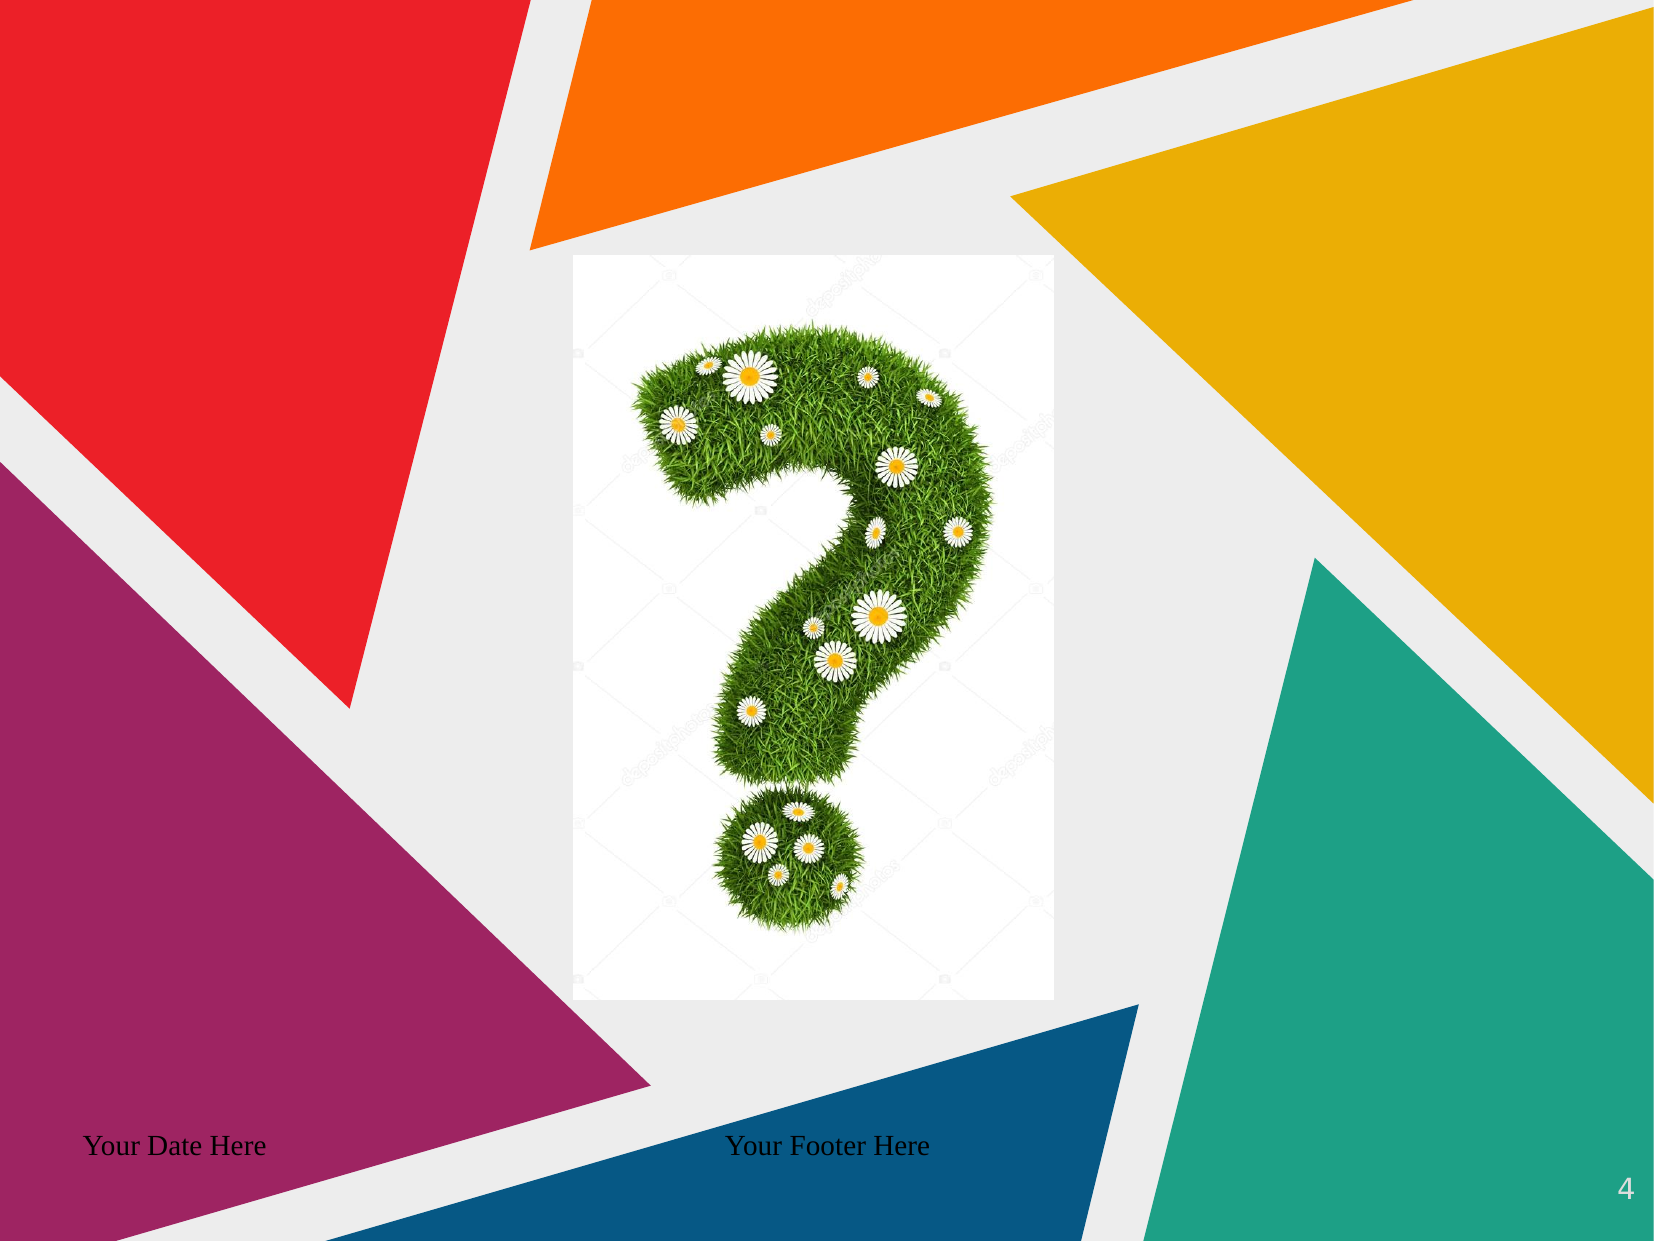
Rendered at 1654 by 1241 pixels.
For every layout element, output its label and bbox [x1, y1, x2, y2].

picture [573, 255, 1054, 1000]
